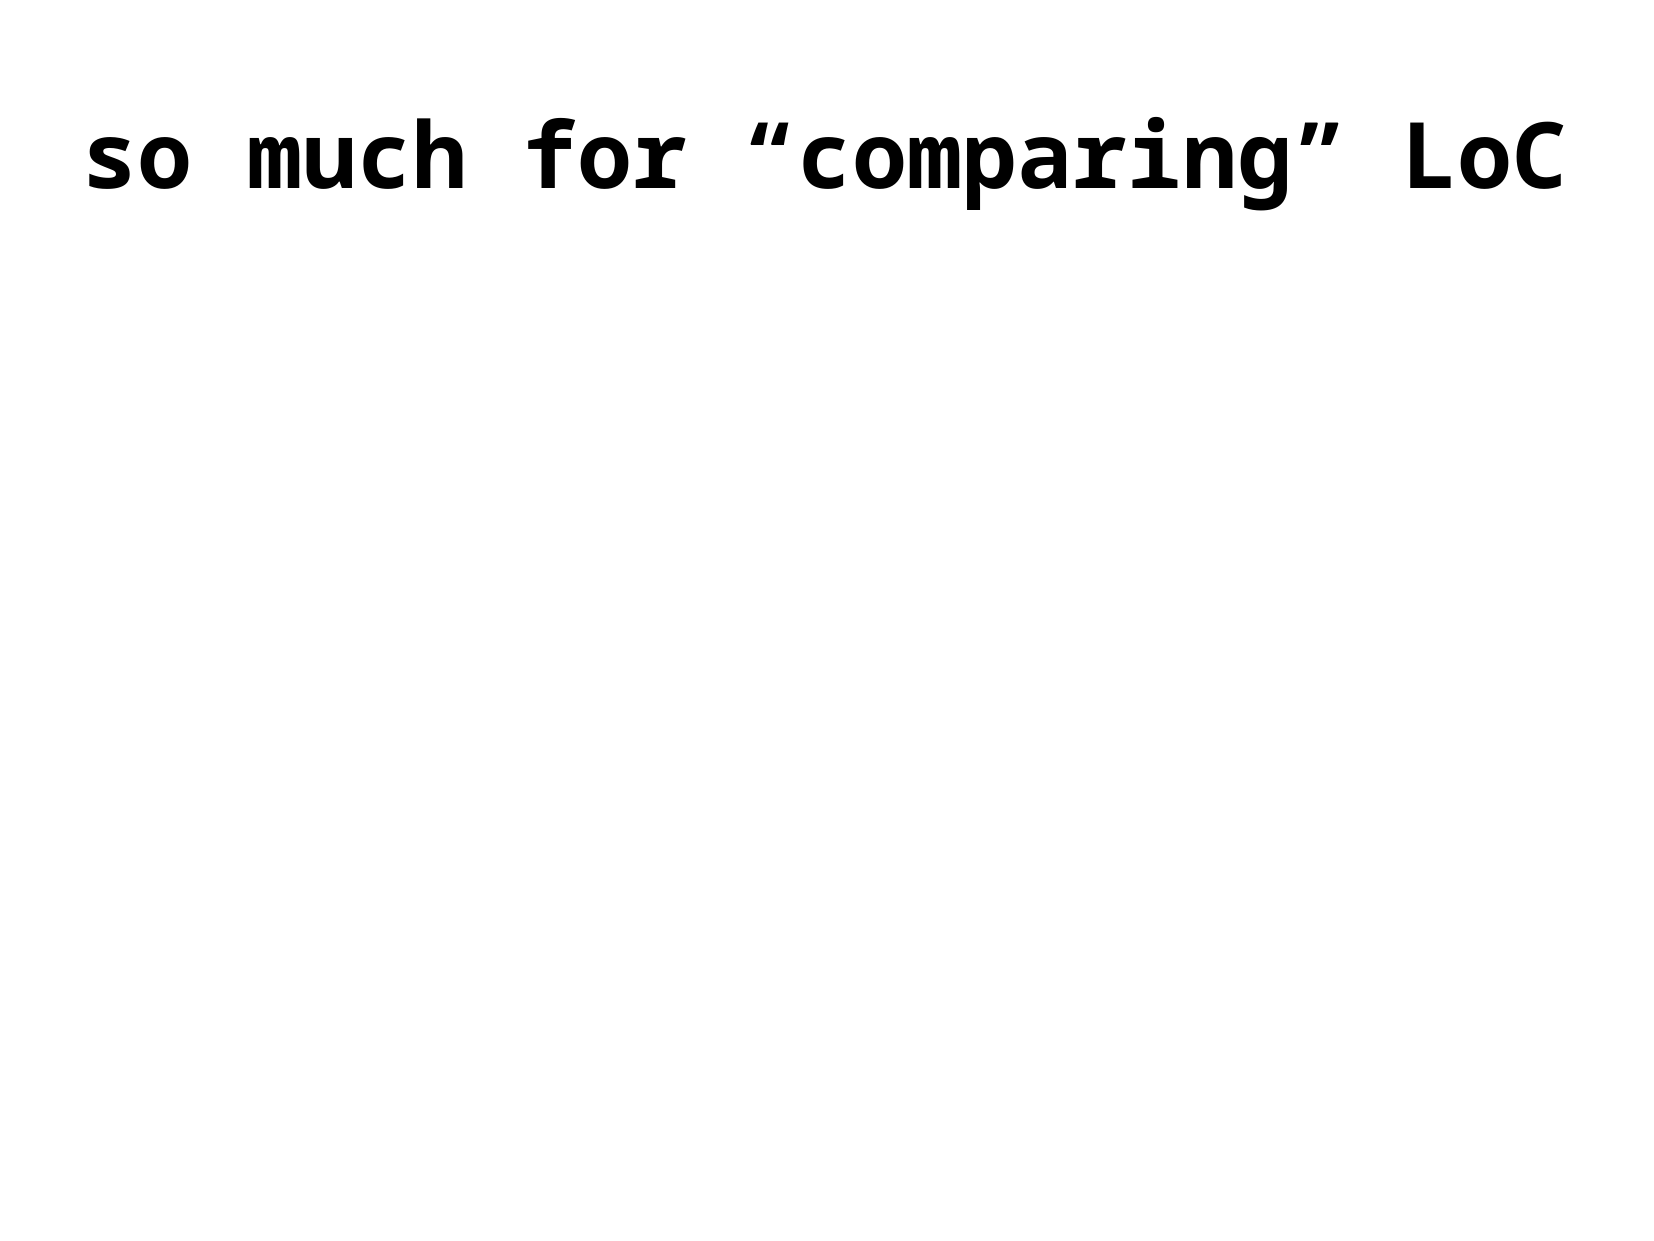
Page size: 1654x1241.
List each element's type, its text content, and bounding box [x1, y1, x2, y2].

title so much for “comparing” LoC [82, 56, 1651, 250]
